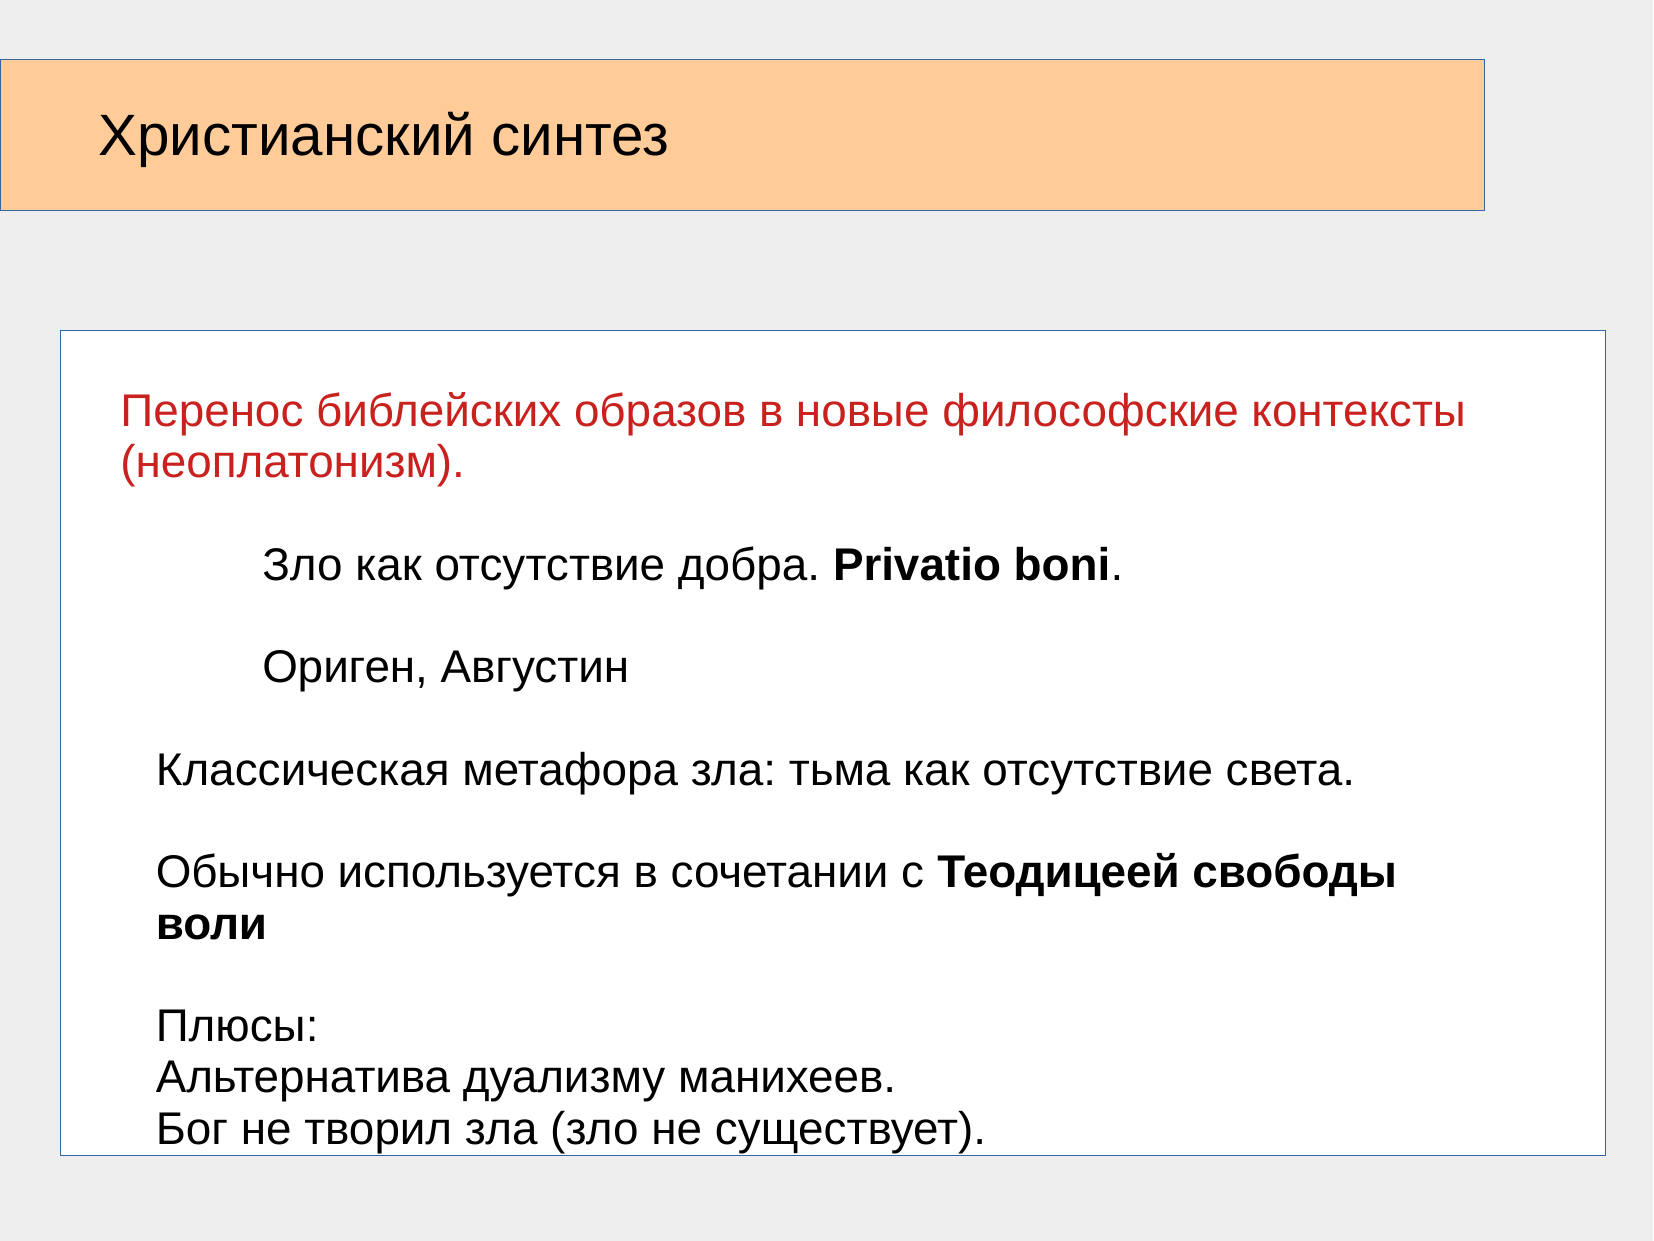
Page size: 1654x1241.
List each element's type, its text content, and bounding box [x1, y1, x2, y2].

text_box Христианский синтез [0, 59, 1485, 211]
subtitle Перенос библейских образов в новые философские контексты (неоплатонизм). Зло как отсутствие добра. Privatio boni. Ориген, Августин Классическая метафора зла: тьма как отсутствие света. Обычно используется в сочетании с Теодицеей свободы воли Плюсы: Альтернатива дуализму манихеев. Бог не творил зла (зло не существует). [120, 385, 1501, 1164]
text_box [60, 330, 1606, 1156]
